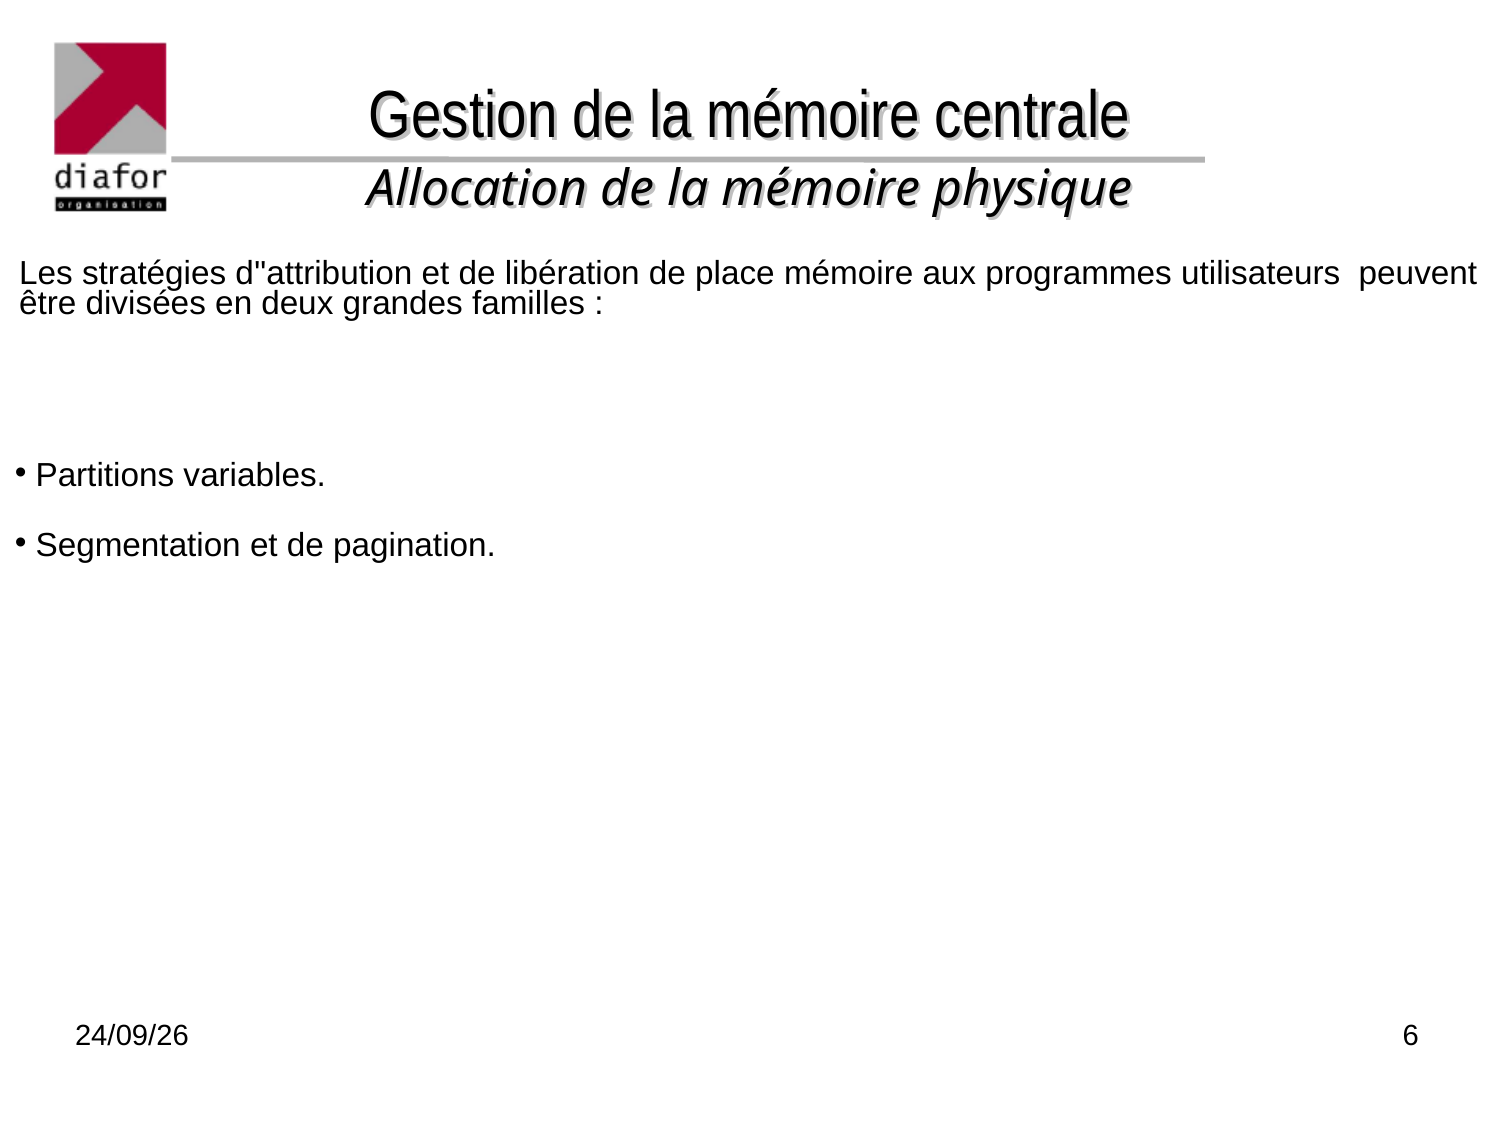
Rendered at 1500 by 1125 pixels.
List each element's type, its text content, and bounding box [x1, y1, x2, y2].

picture [53, 42, 168, 213]
text_box Les stratégies d''attribution et de libération de place mémoire aux programmes utilisateurs peuvent être divisées en deux grandes familles : [4, 253, 1500, 329]
title Gestion de la mémoire centrale Allocation de la mémoire physique [75, 45, 1426, 250]
text_box Partitions variables. Segmentation et de pagination. [0, 454, 512, 561]
